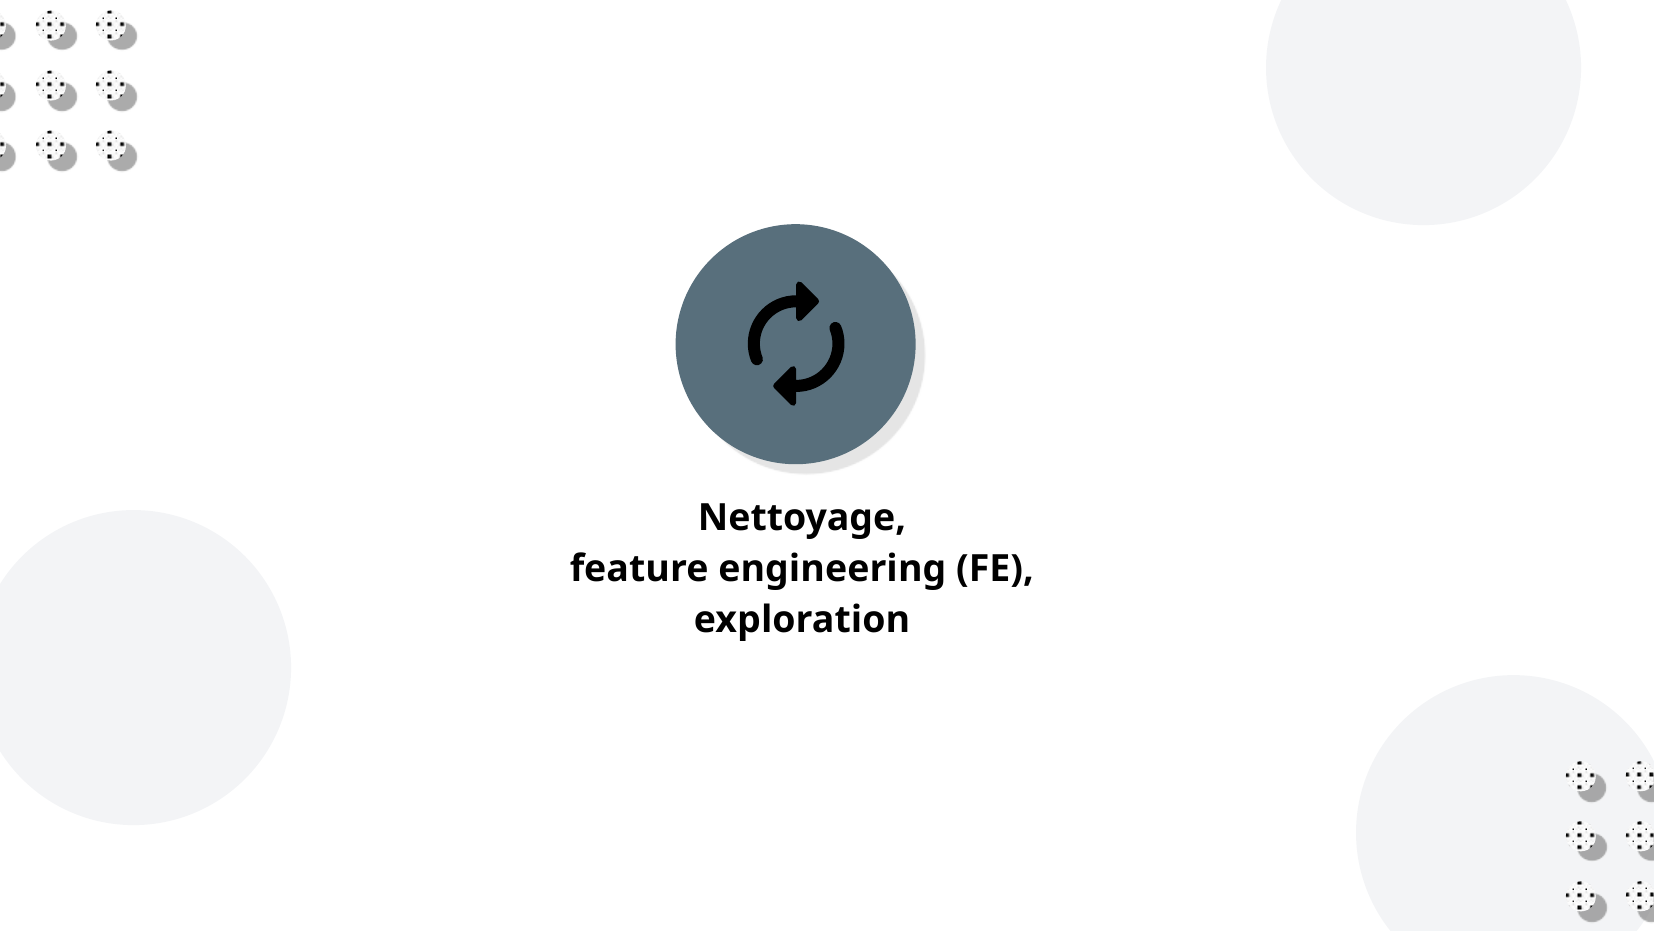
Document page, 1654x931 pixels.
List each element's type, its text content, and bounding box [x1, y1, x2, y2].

picture [0, 73, 6, 98]
picture [95, 130, 127, 161]
picture [1625, 881, 1654, 912]
picture [35, 130, 67, 161]
picture [1625, 821, 1654, 852]
picture [720, 268, 872, 420]
text_box Nettoyage, feature engineering (FE), exploration [480, 483, 1124, 651]
picture [35, 10, 66, 41]
picture [1565, 761, 1596, 792]
picture [1565, 881, 1596, 912]
picture [0, 133, 7, 158]
picture [35, 70, 66, 101]
picture [0, 13, 6, 38]
picture [95, 70, 126, 101]
picture [1625, 761, 1654, 792]
picture [95, 10, 126, 41]
text_box [675, 224, 916, 465]
picture [1565, 821, 1596, 852]
